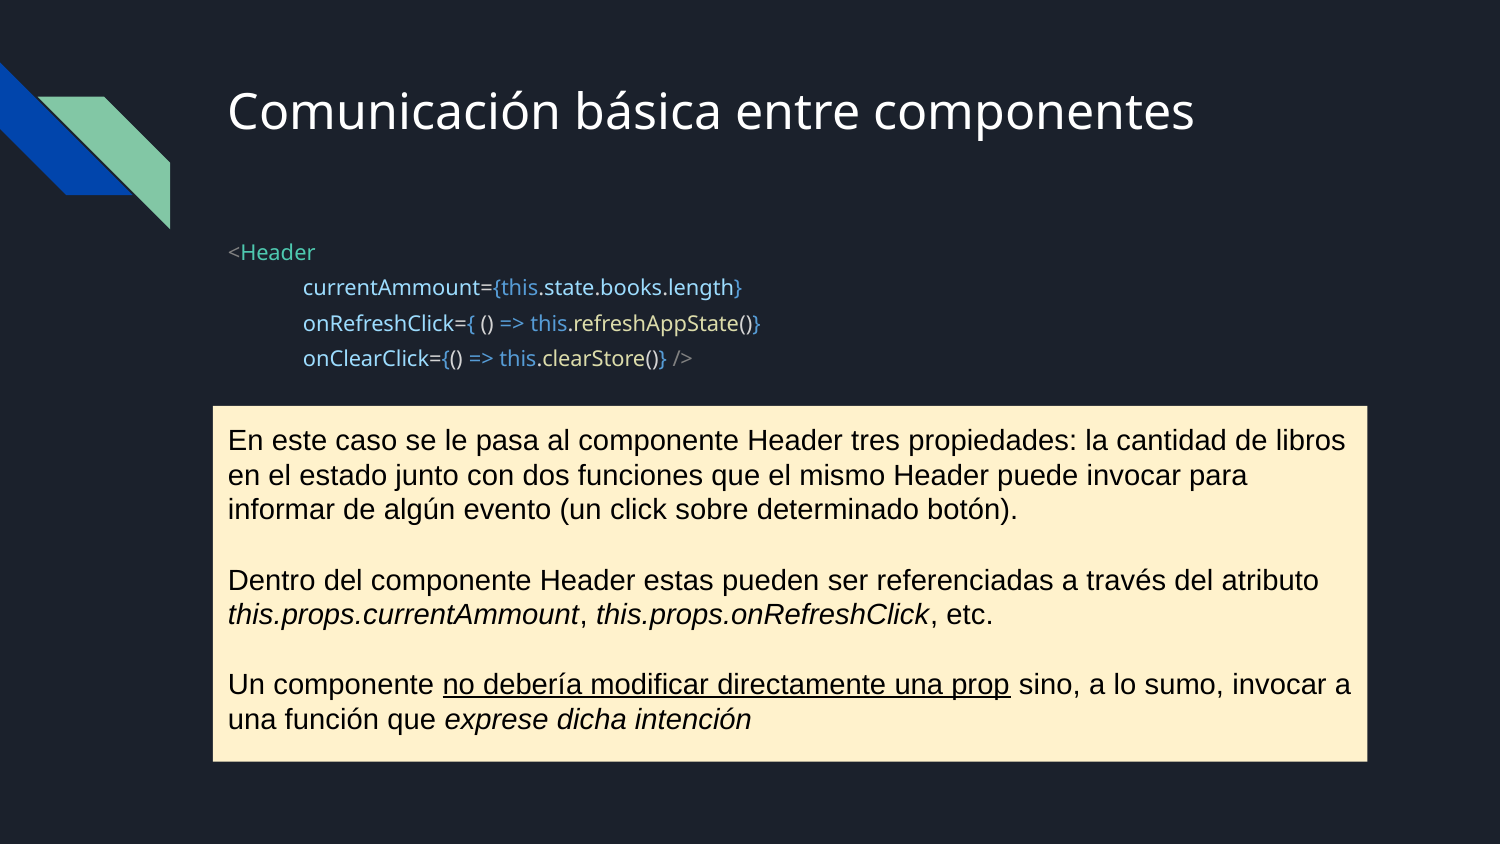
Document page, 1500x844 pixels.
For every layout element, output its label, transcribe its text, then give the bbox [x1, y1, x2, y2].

text_box En este caso se le pasa al componente Header tres propiedades: la cantidad de libros en el estado junto con dos funciones que el mismo Header puede invocar para informar de algún evento (un click sobre determinado botón). Dentro del componente Header estas pueden ser referenciadas a través del atributo this.props.currentAmmount, this.props.onRefreshClick, etc. Un componente no debería modificar directamente una prop sino, a lo sumo, invocar a una función que exprese dicha intención [212, 405, 1368, 762]
text_box <Header currentAmmount={this.state.books.length} onRefreshClick={ () => this.refreshAppState()} onClearClick={() => this.clearStore()} /> [212, 214, 1209, 405]
title Comunicación básica entre componentes [212, 64, 1368, 215]
